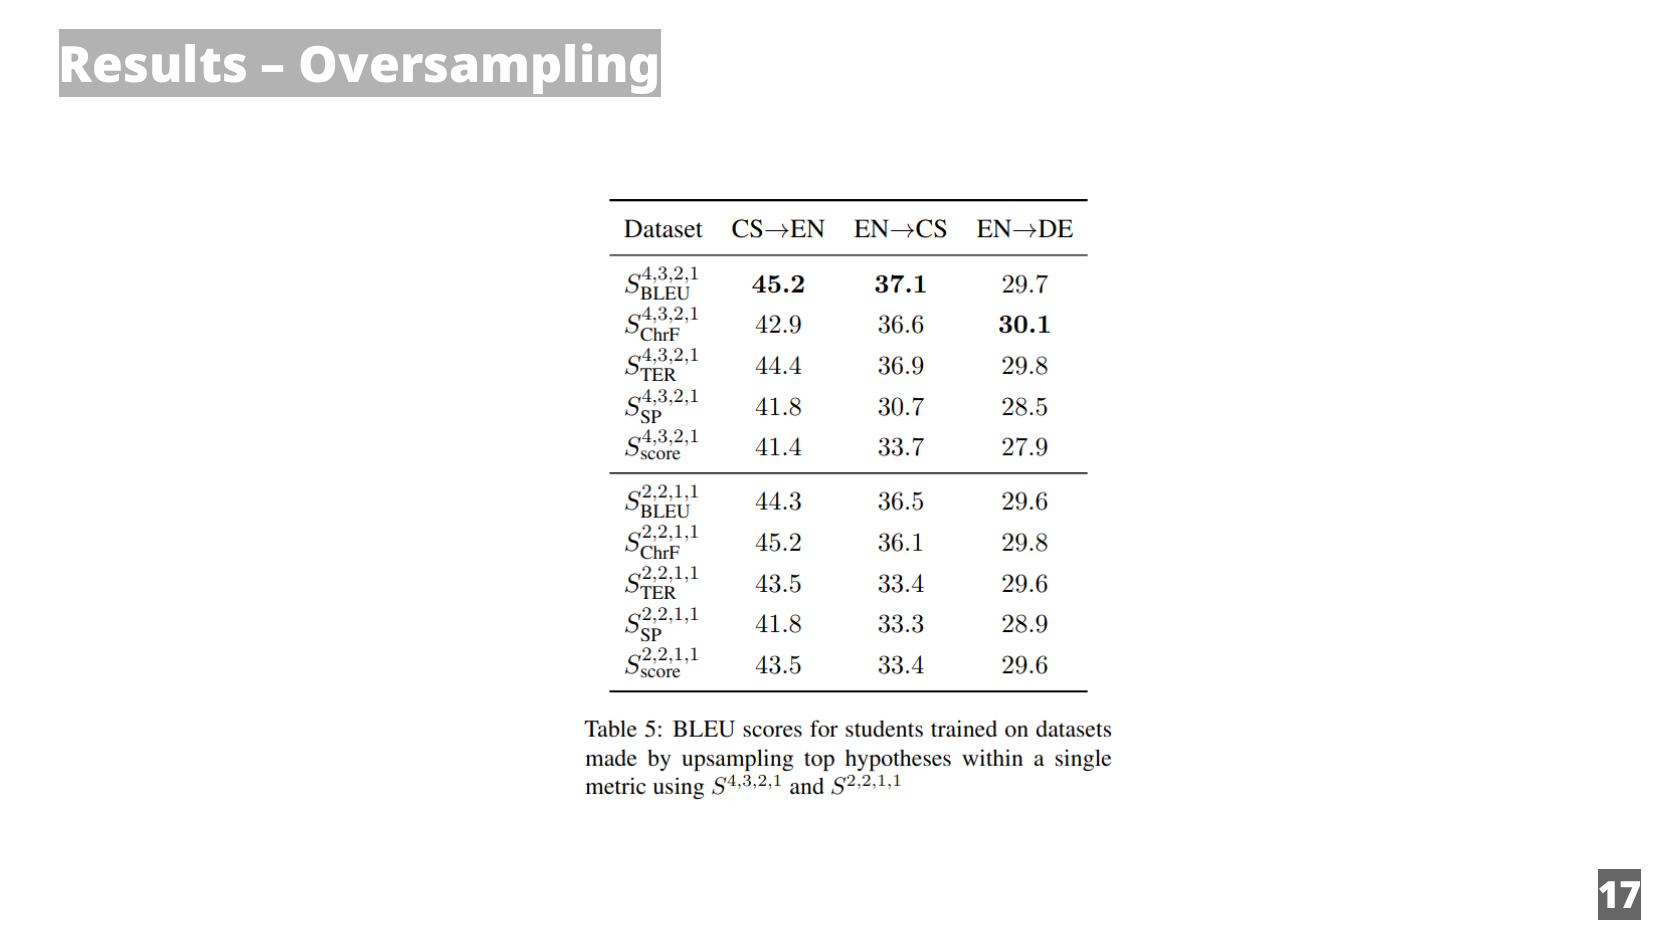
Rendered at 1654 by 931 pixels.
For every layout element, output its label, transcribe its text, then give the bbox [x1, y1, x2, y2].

title Results – Oversampling [59, 0, 1595, 98]
picture [567, 186, 1121, 816]
